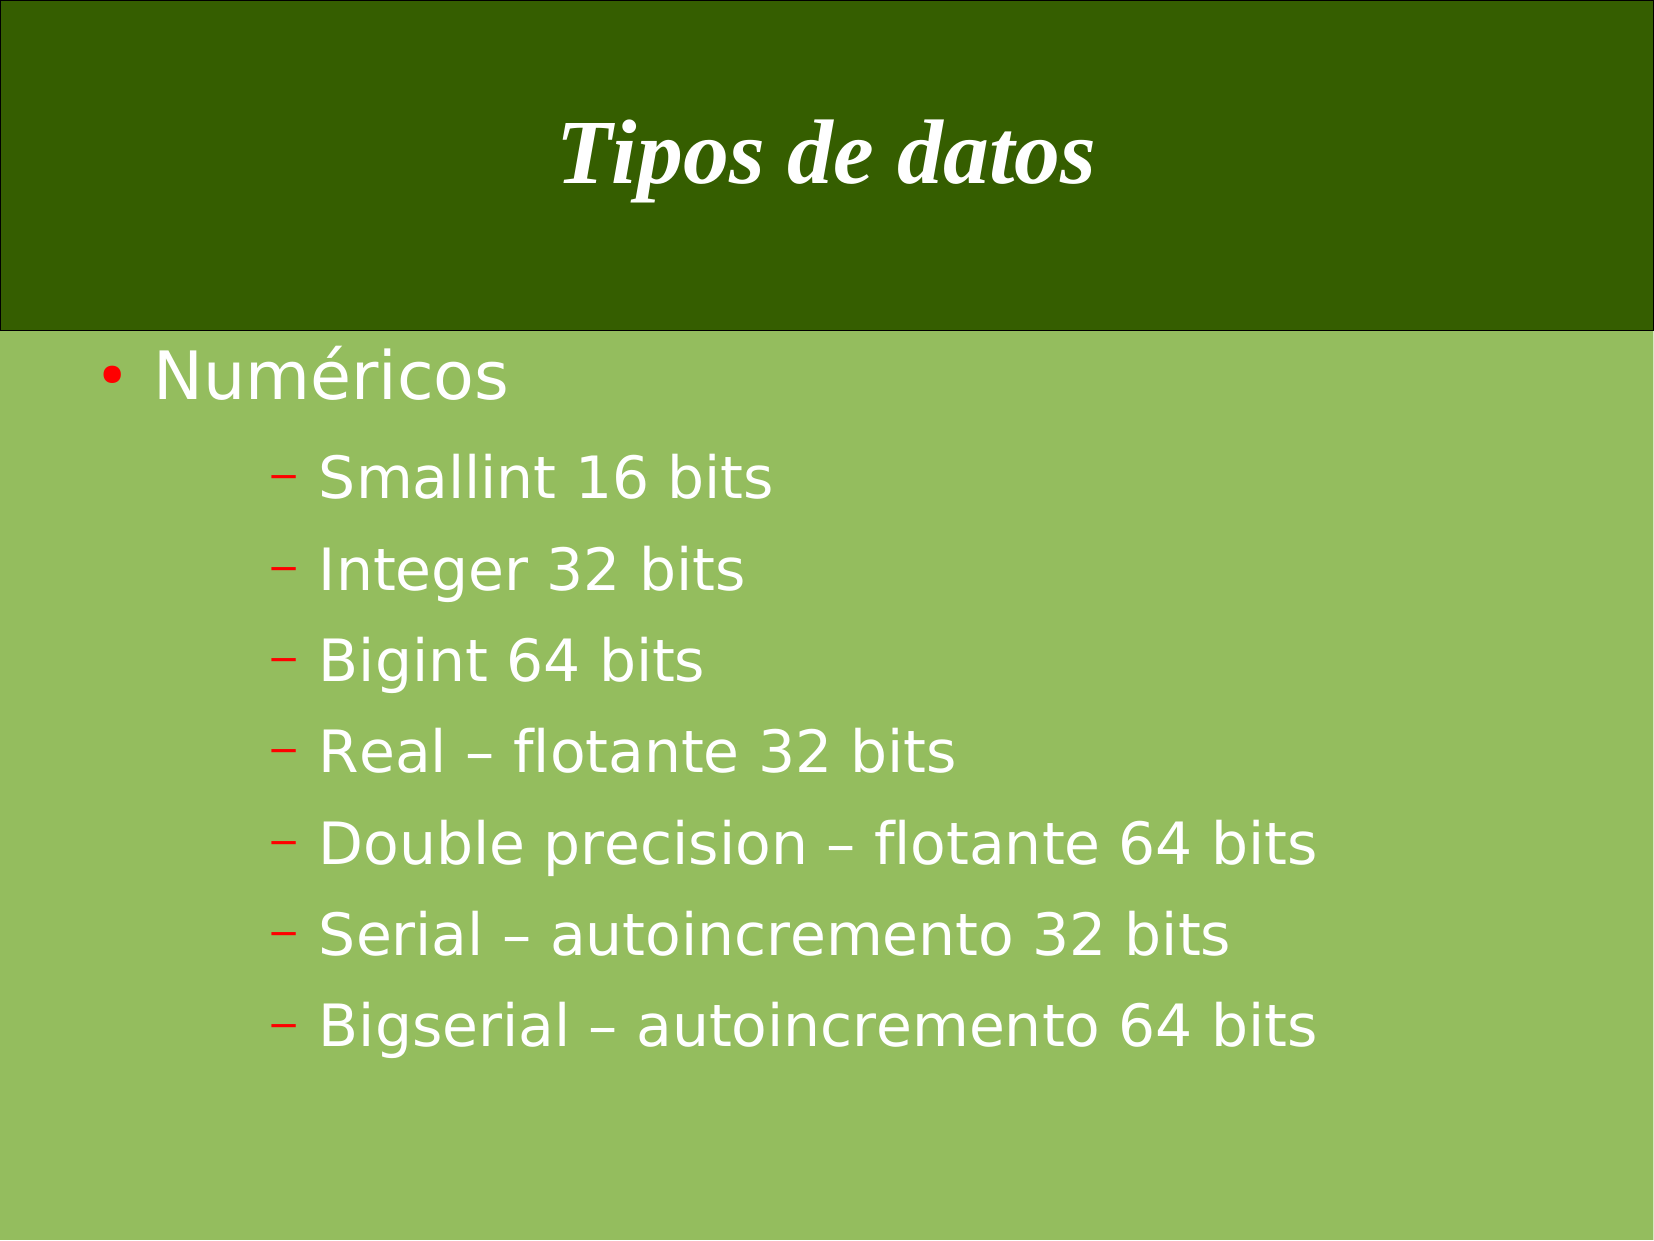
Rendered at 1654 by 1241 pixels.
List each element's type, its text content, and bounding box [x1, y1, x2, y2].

list Numéricos Smallint 16 bits Integer 32 bits Bigint 64 bits Real – flotante 32 bits Double precision – flotante 64 bits Serial – autoincremento 32 bits Bigserial – autoincremento 64 bits [82, 337, 1571, 1061]
title Tipos de datos [82, 49, 1571, 257]
